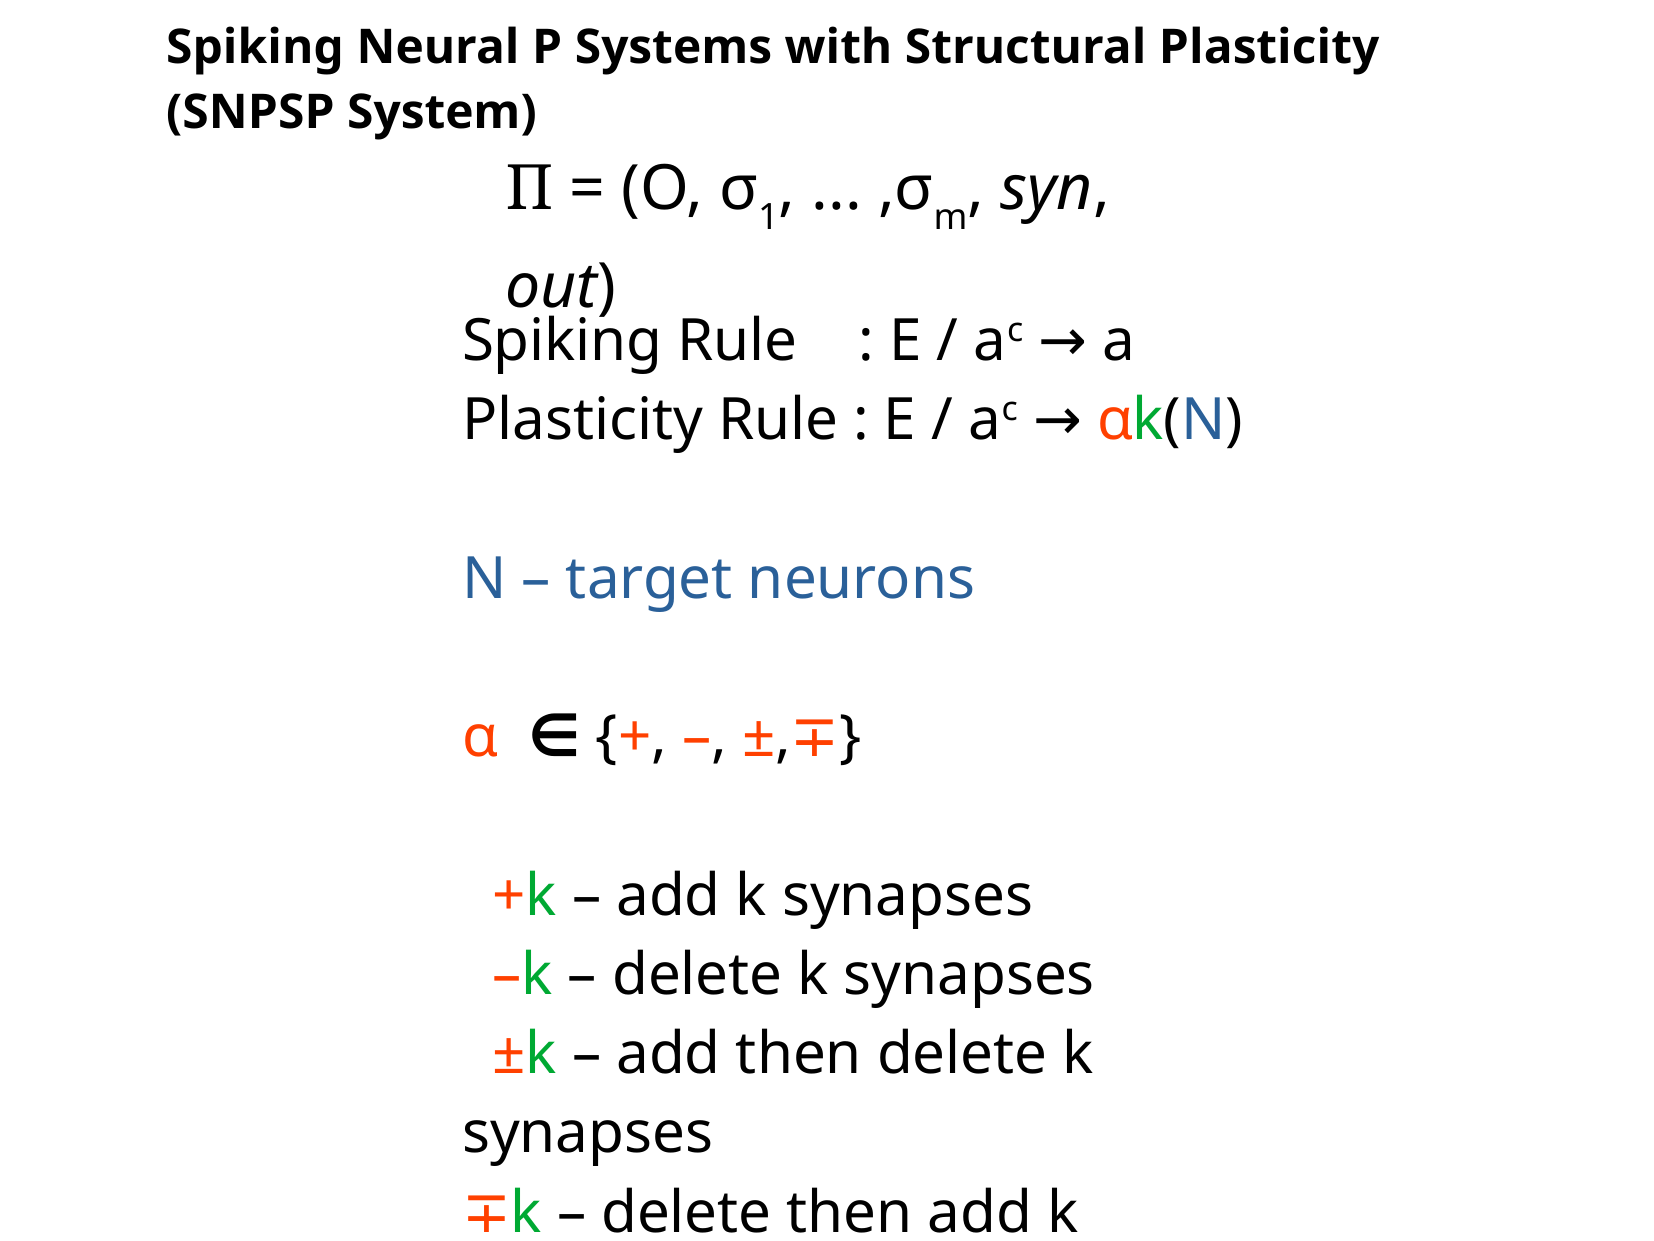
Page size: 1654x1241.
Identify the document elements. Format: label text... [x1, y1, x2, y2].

text_box Spiking Neural P Systems with Structural Plasticity (SNPSP System) [151, 4, 1502, 83]
text_box Spiking Rule : E / ac → a Plasticity Rule : E / ac → αk(N) N – target neurons α ∈ {+, –, ±,∓} +k – add k synapses –k – delete k synapses ±k – add then delete k synapses ∓k – delete then add k synapses [447, 290, 1276, 1150]
text_box Π = (O, σ1, ... ,σm, syn, out) [490, 135, 1156, 248]
